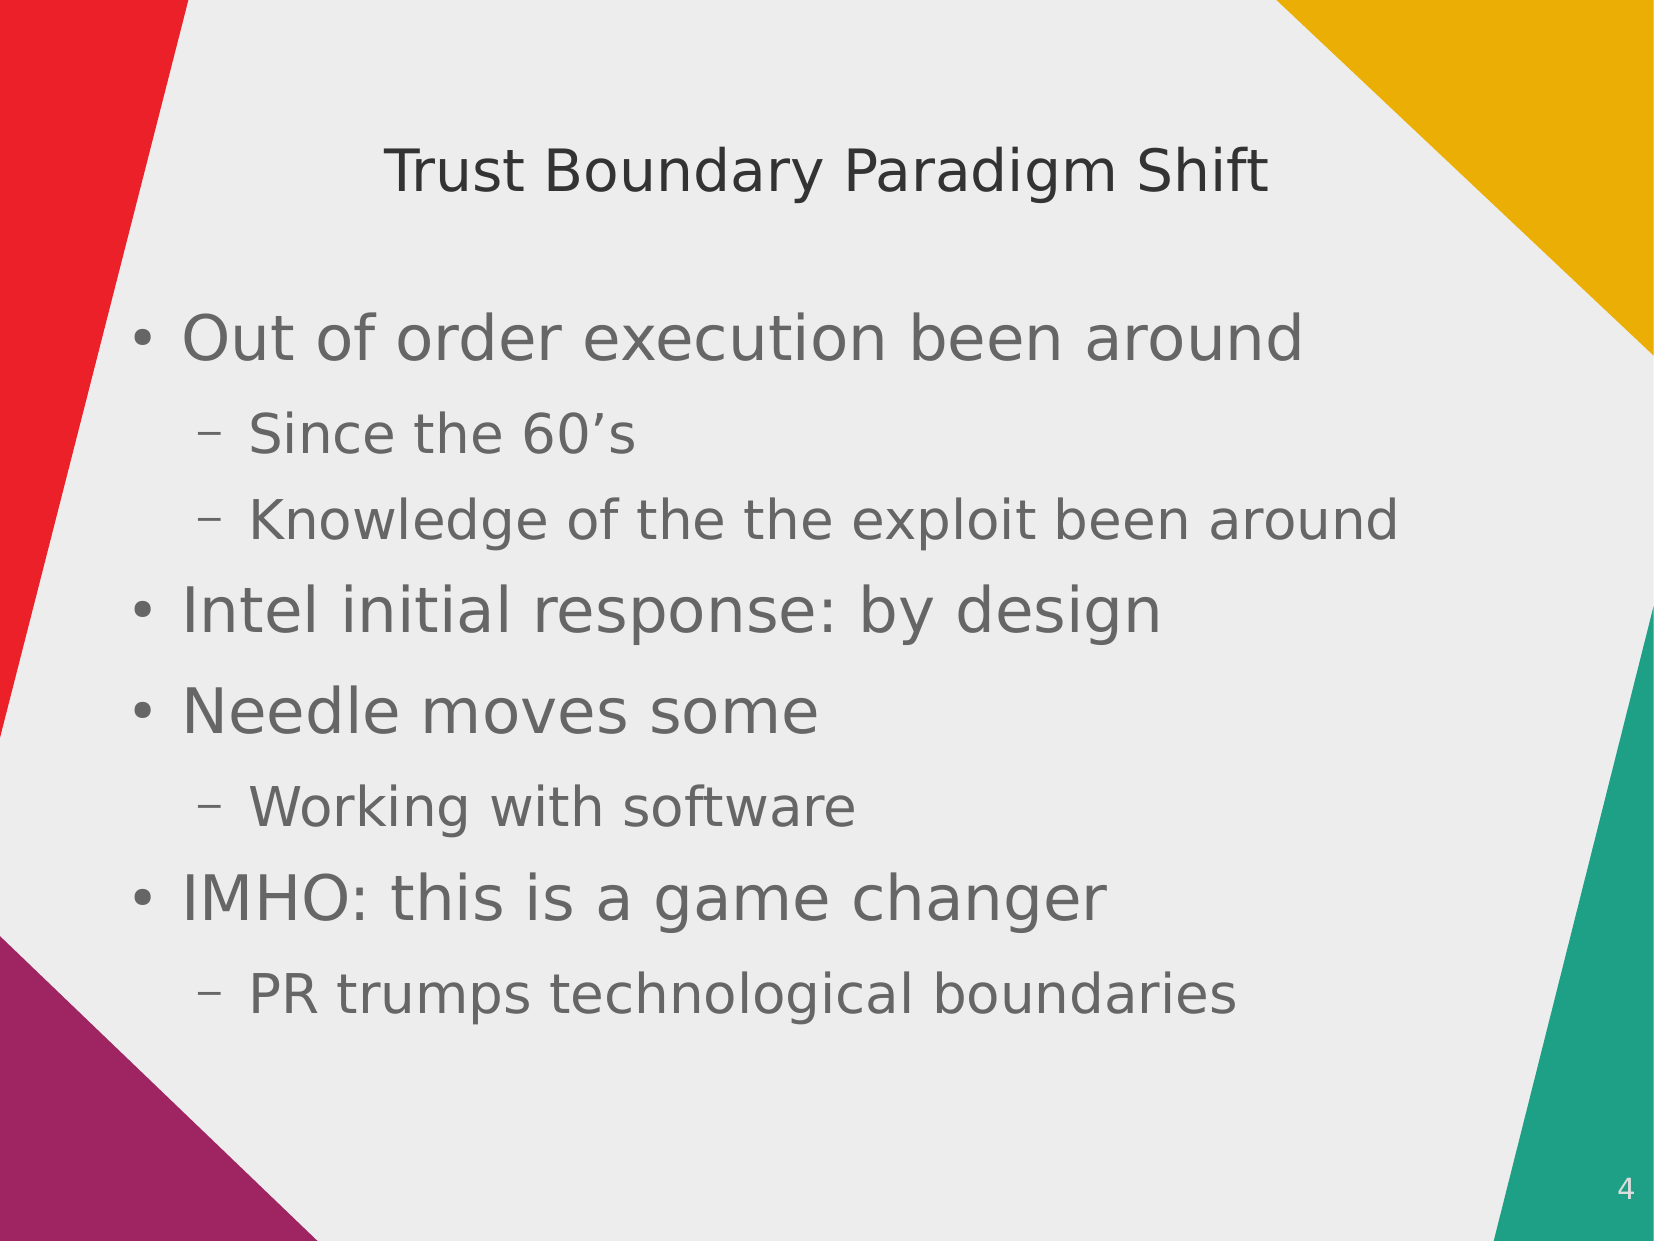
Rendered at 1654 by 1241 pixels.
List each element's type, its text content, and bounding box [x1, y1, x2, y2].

title Trust Boundary Paradigm Shift [114, 73, 1539, 271]
list Out of order execution been around Since the 60’s Knowledge of the the exploit been around Intel initial response: by design Needle moves some Working with software IMHO: this is a game changer PR trumps technological boundaries [114, 302, 1539, 1033]
